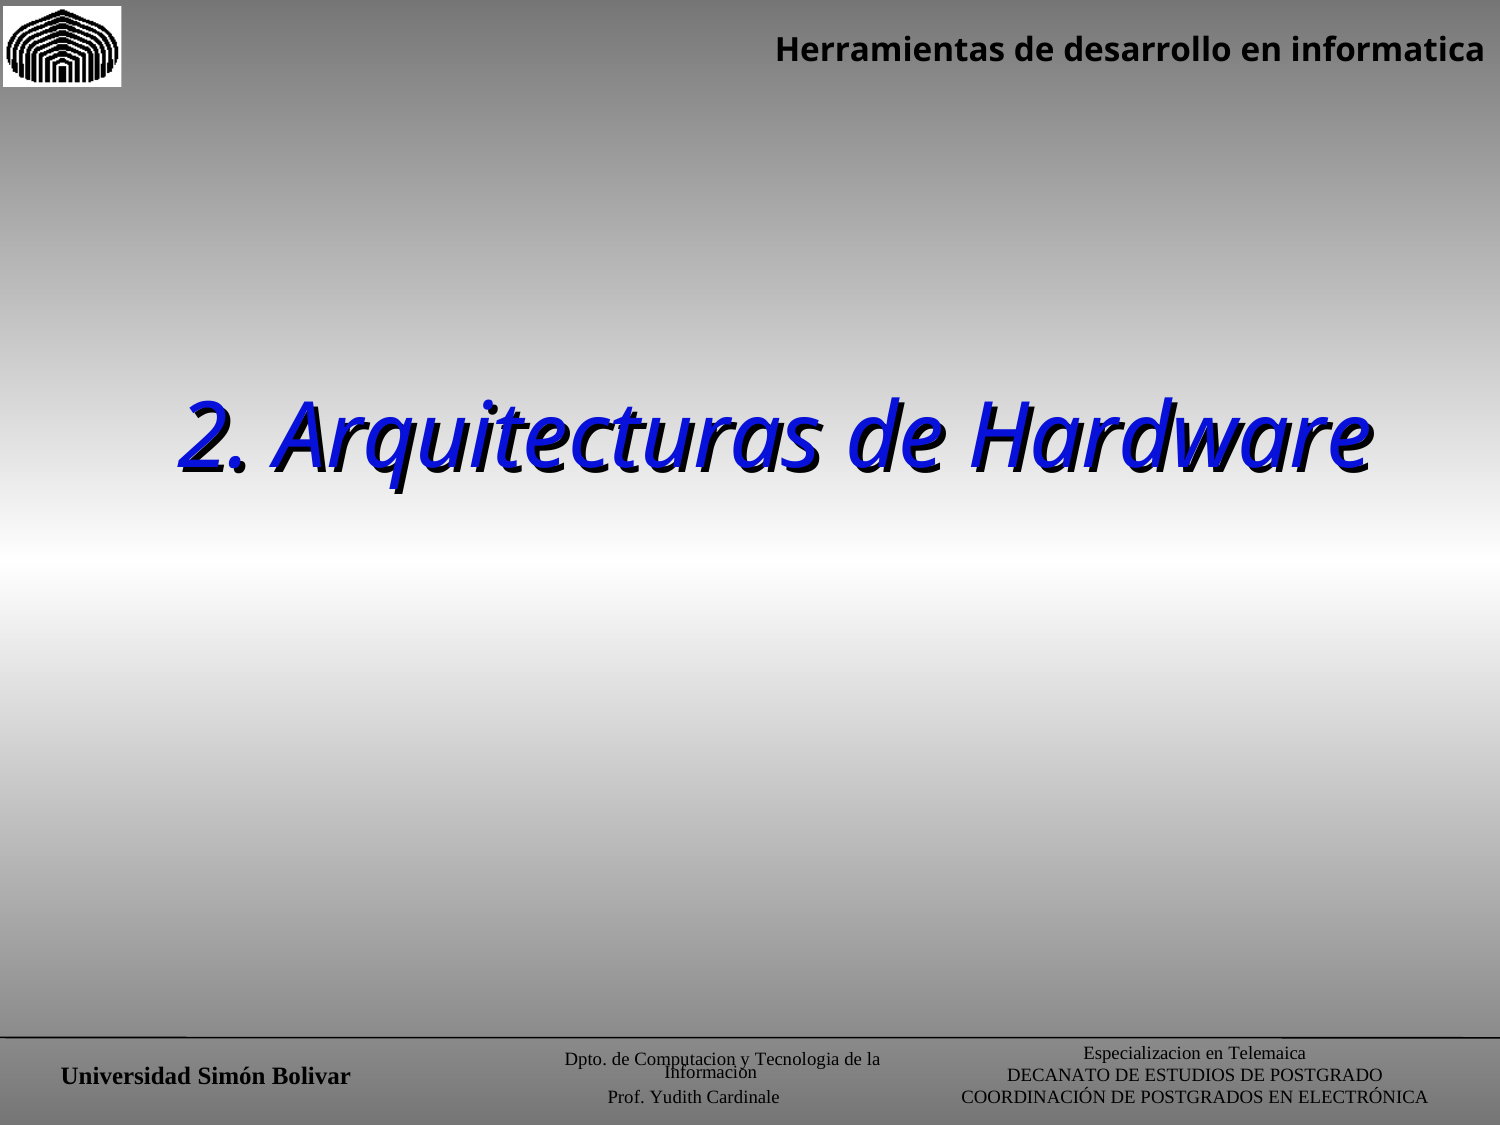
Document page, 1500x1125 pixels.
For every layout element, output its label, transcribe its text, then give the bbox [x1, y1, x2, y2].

title 2. Arquitecturas de Hardware [137, 187, 1413, 675]
